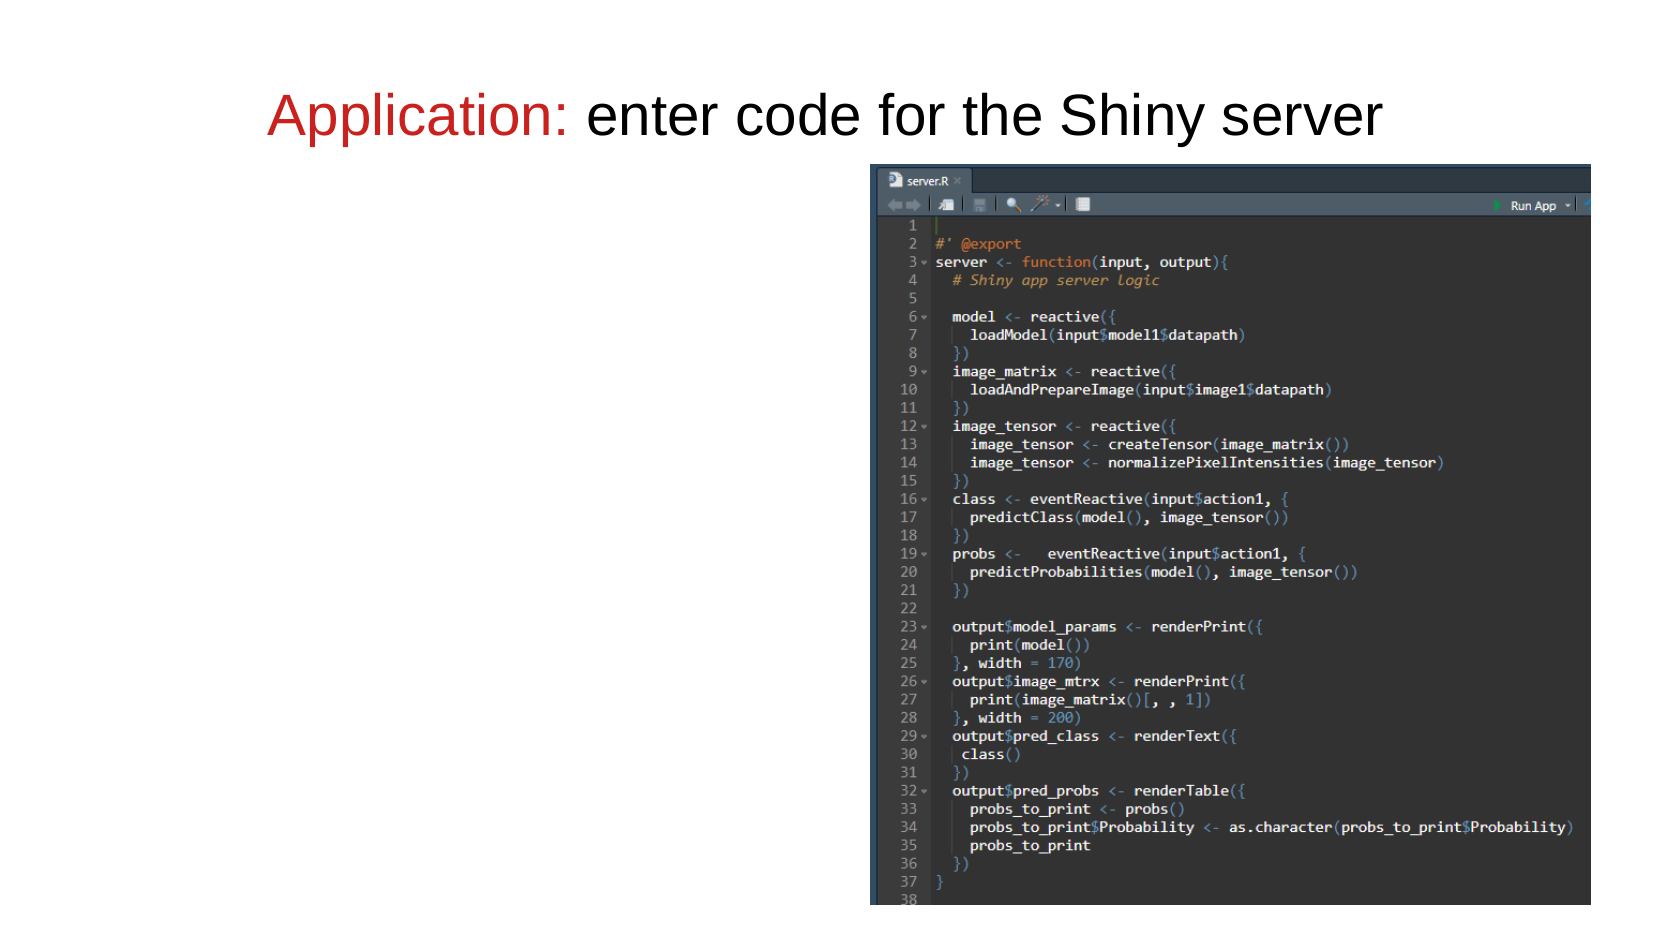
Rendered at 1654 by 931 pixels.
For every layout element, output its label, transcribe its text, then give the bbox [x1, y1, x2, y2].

title Application: enter code for the Shiny server [82, 37, 1571, 193]
picture [870, 164, 1591, 905]
